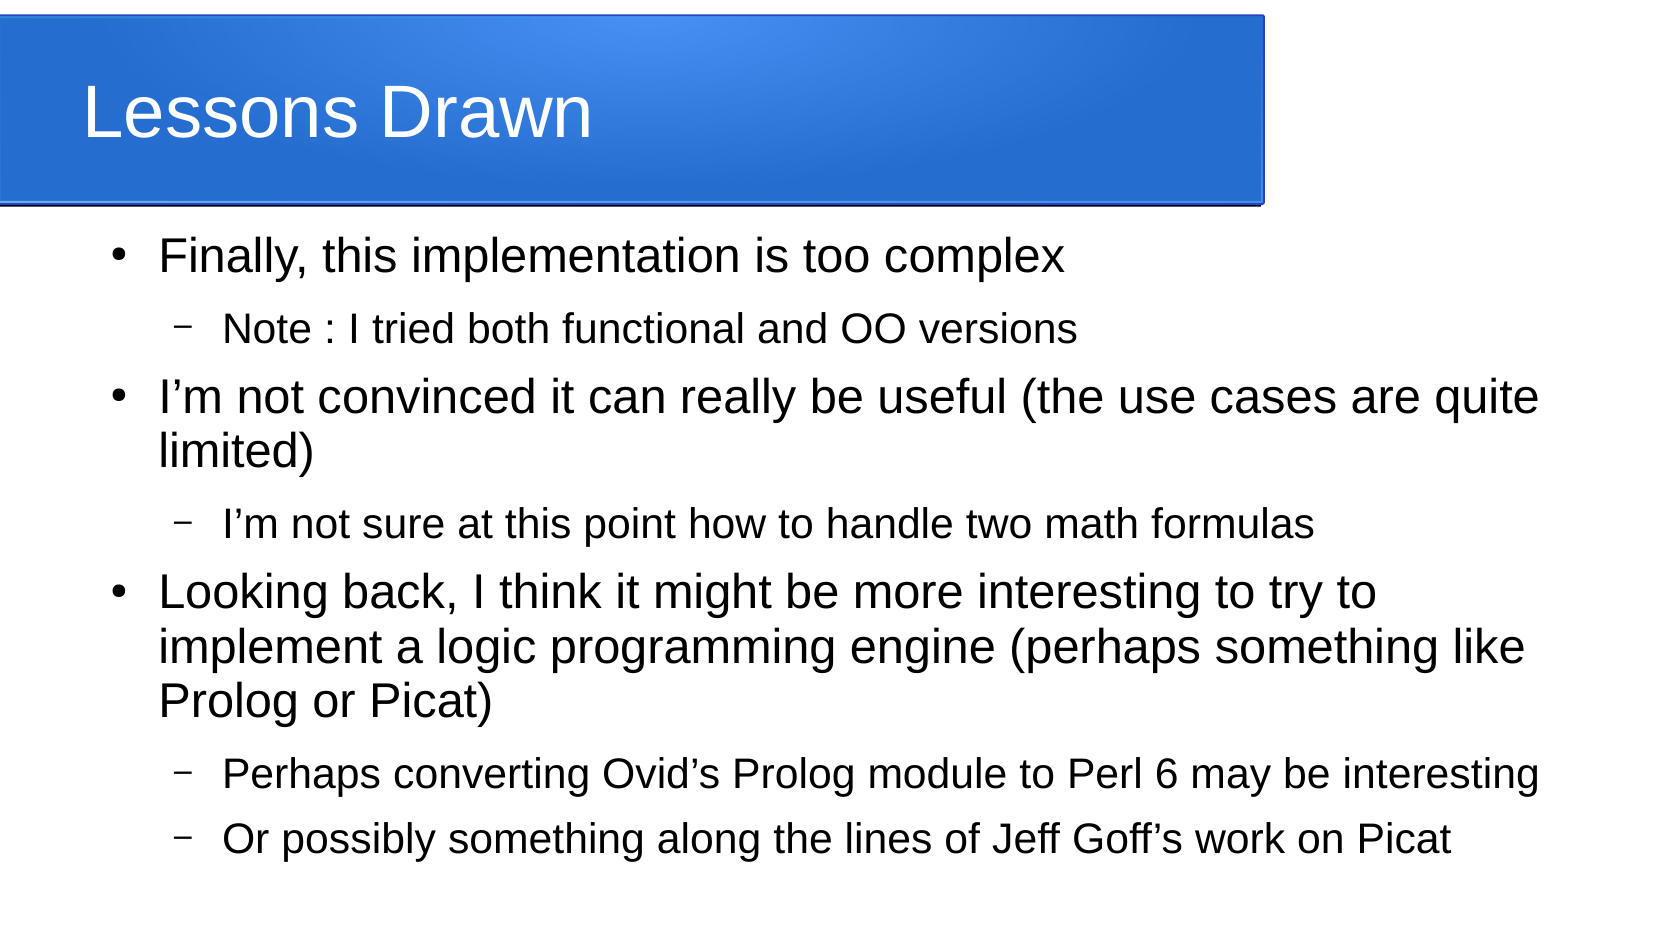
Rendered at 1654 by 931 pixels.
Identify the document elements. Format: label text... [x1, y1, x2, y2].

list Finally, this implementation is too complex Note : I tried both functional and OO versions I’m not convinced it can really be useful (the use cases are quite limited) I’m not sure at this point how to handle two math formulas Looking back, I think it might be more interesting to try to implement a logic programming engine (perhaps something like Prolog or Picat) Perhaps converting Ovid’s Prolog module to Perl 6 may be interesting Or possibly something along the lines of Jeff Goff’s work on Picat [94, 228, 1583, 875]
title Lessons Drawn [82, 35, 1235, 189]
